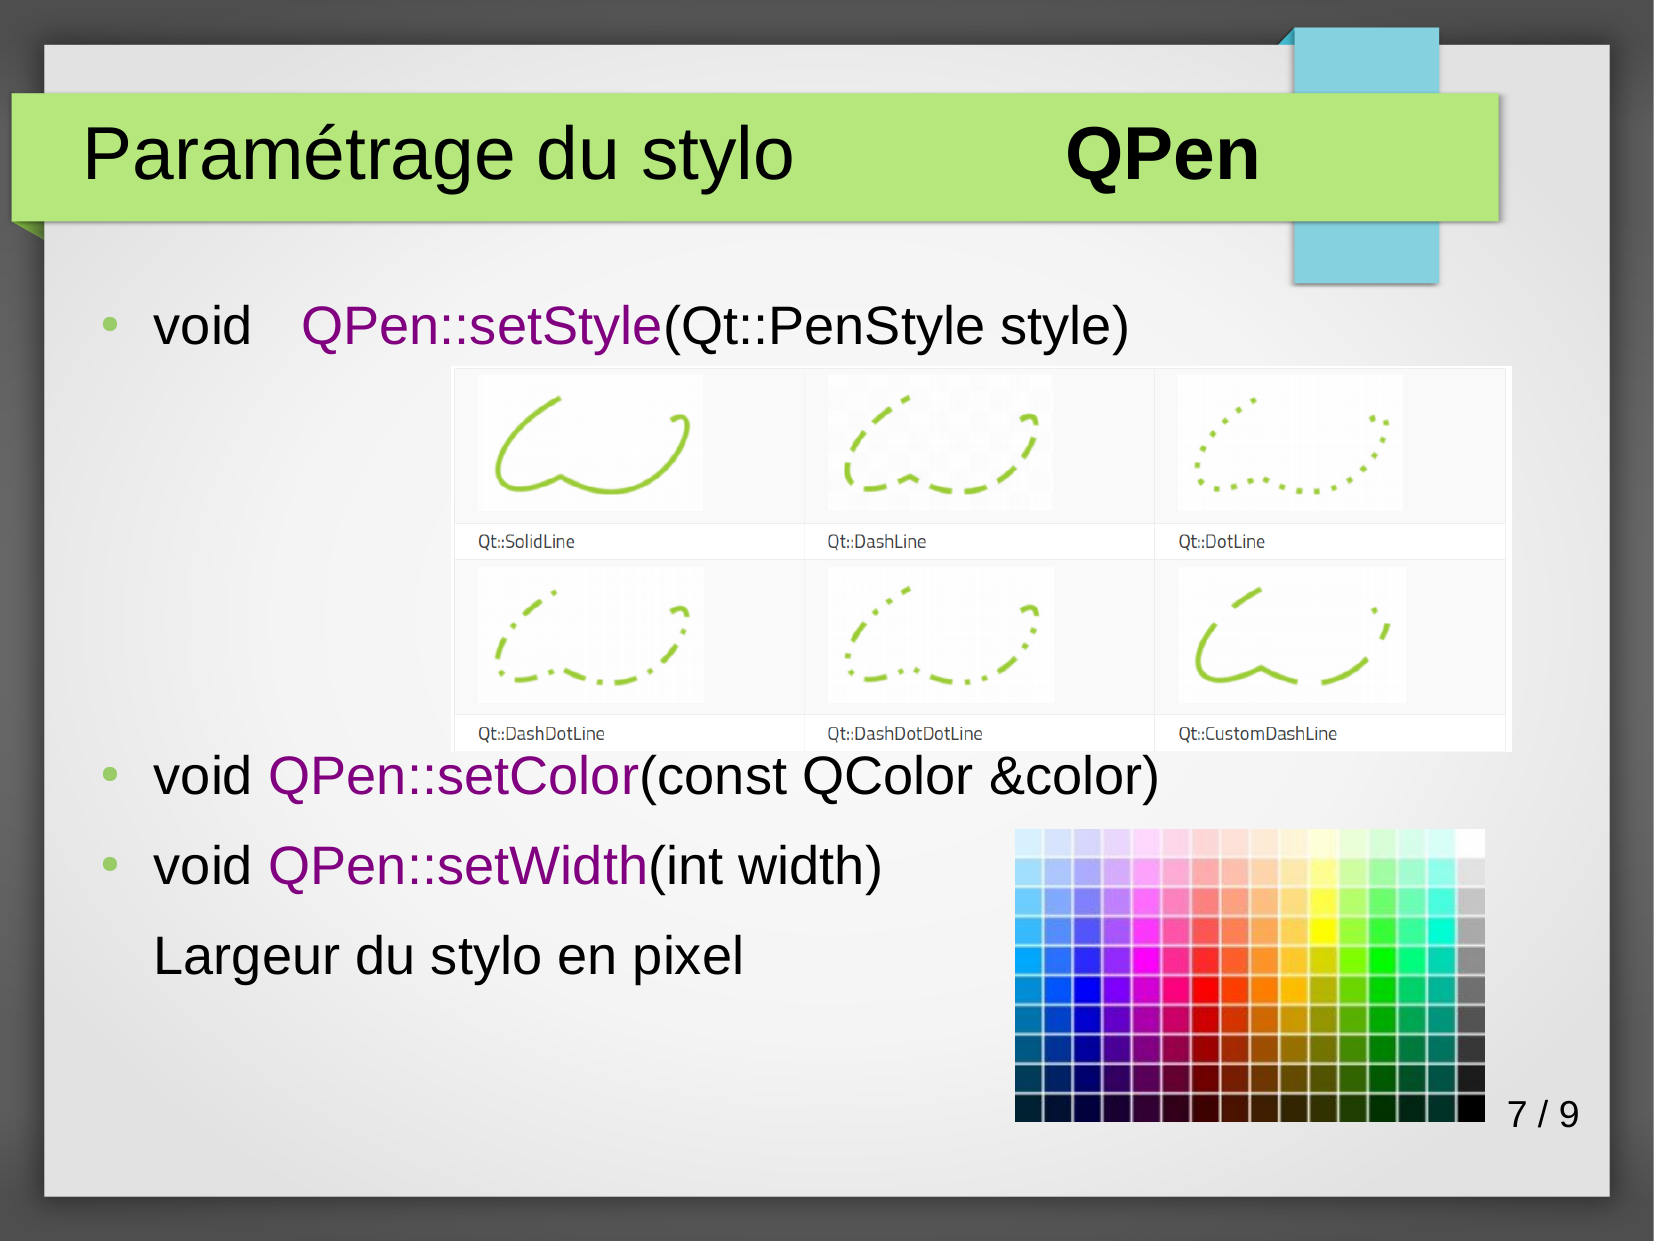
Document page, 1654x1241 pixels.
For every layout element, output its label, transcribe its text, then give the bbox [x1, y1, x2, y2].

title Paramétrage du stylo QPen [82, 94, 1264, 213]
picture [0, 0, 1654, 1241]
list void QPen::setStyle(Qt::PenStyle style) void QPen::setColor(const QColor &color) void QPen::setWidth(int width) Largeur du stylo en pixel [82, 295, 1571, 1075]
